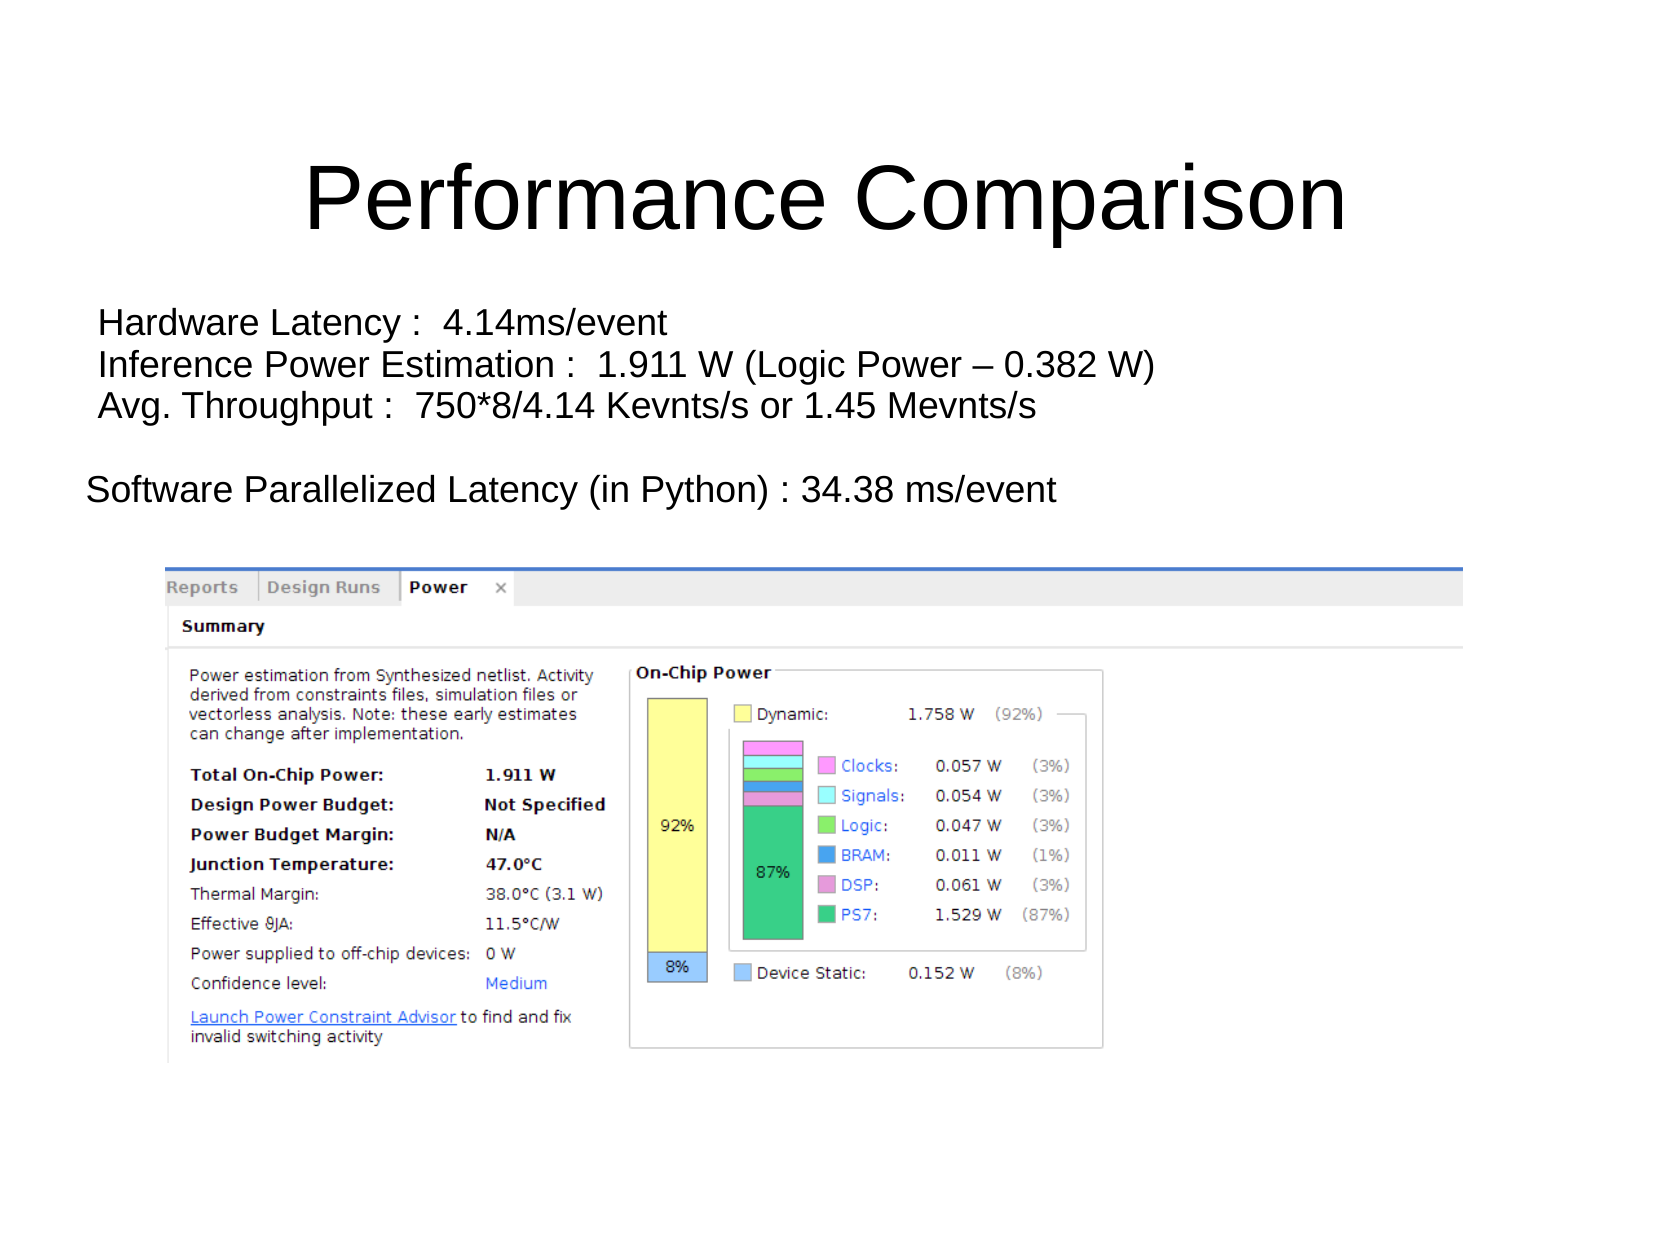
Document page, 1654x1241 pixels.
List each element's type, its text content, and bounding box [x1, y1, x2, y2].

text_box Hardware Latency : 4.14ms/event Inference Power Estimation : 1.911 W (Logic Power – 0.382 W) Avg. Throughput : 750*8/4.14 Kevnts/s or 1.45 Mevnts/s [82, 251, 1441, 603]
text_box Software Parallelized Latency (in Python) : 34.38 ms/event [70, 460, 1323, 556]
title Performance Comparison [82, 94, 1571, 302]
picture [165, 566, 1463, 1063]
